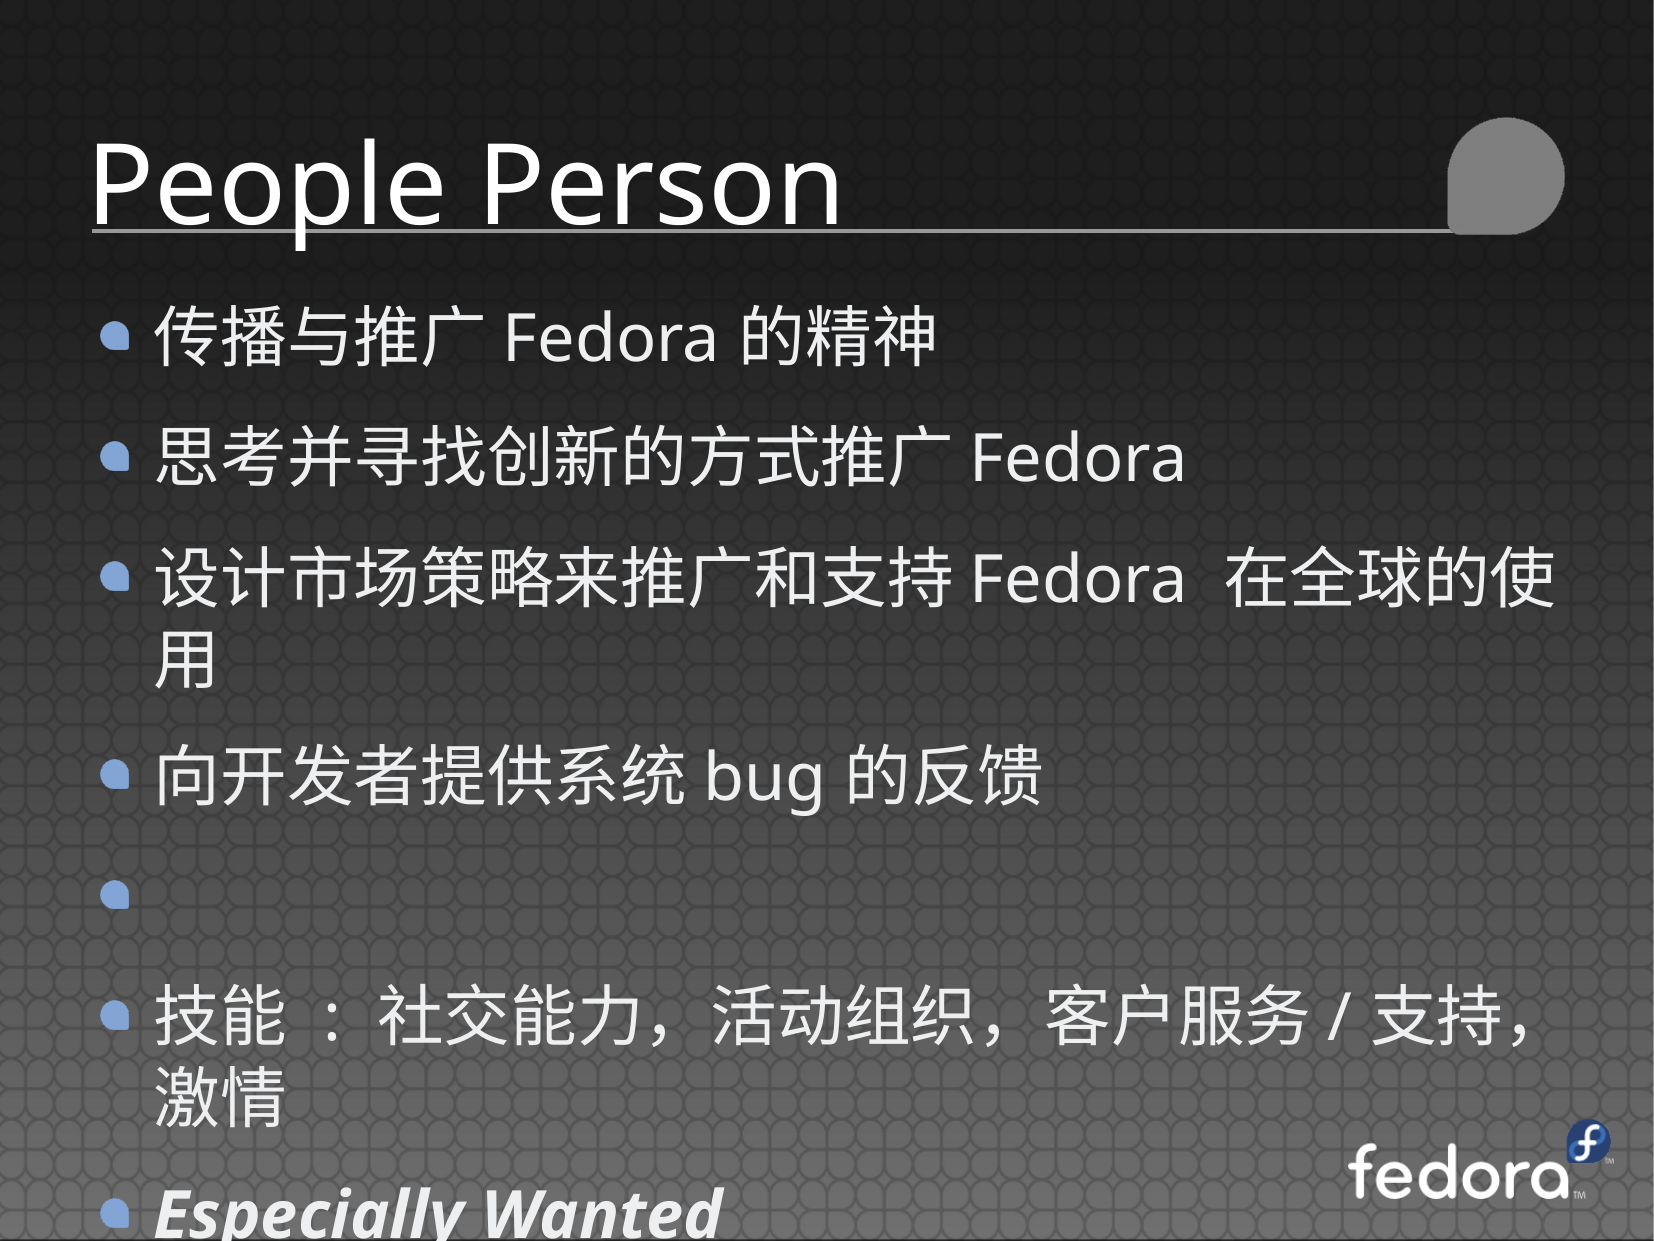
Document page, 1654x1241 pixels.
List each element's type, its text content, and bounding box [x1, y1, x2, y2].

list 传播与推广Fedora的精神 思考并寻找创新的方式推广Fedora 设计市场策略来推广和支持Fedora 在全球的使用 向开发者提供系统bug的反馈 技能 : 社交能力，活动组织，客户服务/支持，激情 Especially Wanted [82, 290, 1571, 1241]
picture [0, 0, 1654, 1241]
title People Person [86, 112, 1576, 249]
